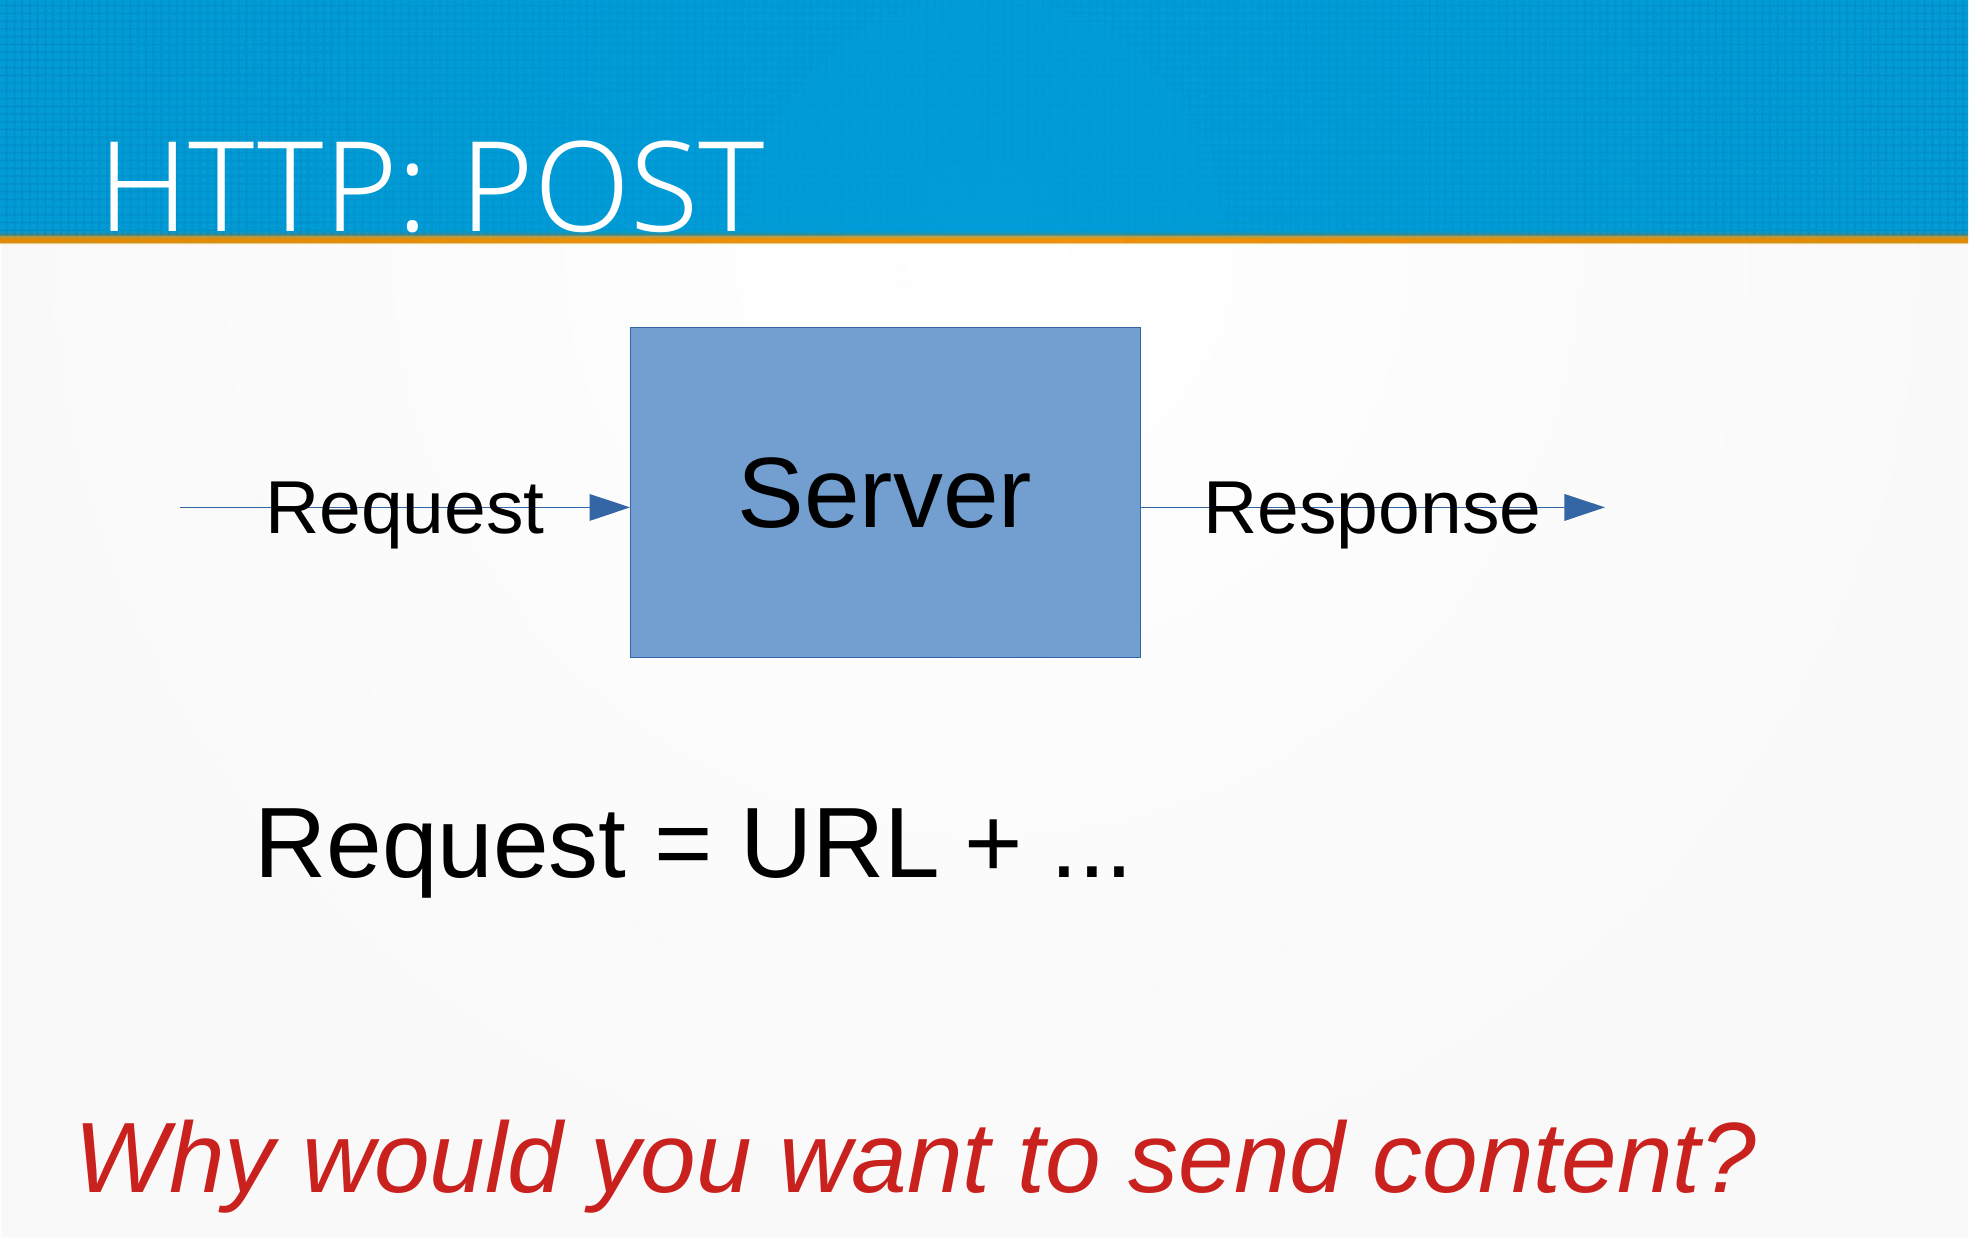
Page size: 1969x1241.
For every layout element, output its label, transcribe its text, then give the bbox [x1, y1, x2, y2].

text_box Request = URL + ... [240, 780, 1306, 907]
text_box Why would you want to send content? [60, 1095, 1801, 1222]
title HTTP: POST [98, 49, 1870, 257]
text_box Server [630, 327, 1141, 658]
picture [0, 233, 1969, 1241]
